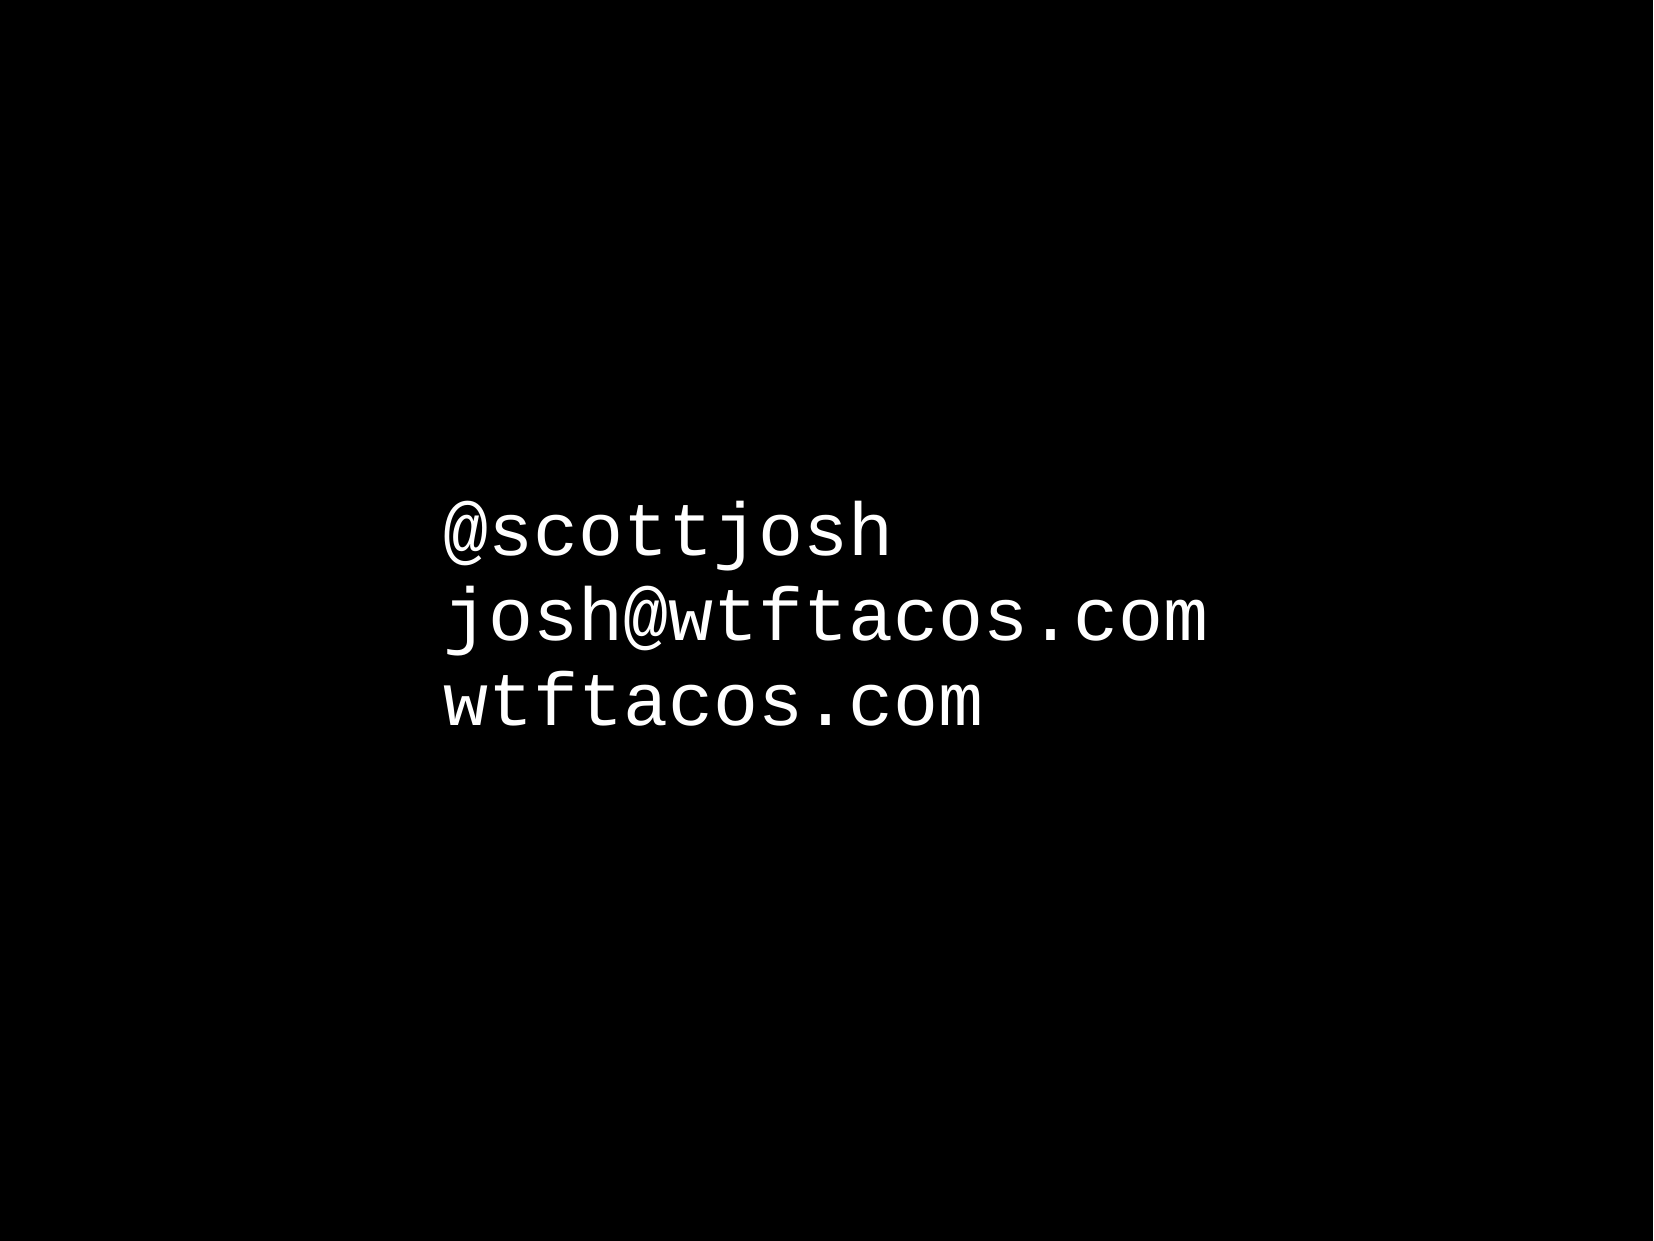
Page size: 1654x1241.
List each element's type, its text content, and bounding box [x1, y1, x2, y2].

text_box @scottjosh josh@wtftacos.com wtftacos.com [429, 485, 1224, 756]
